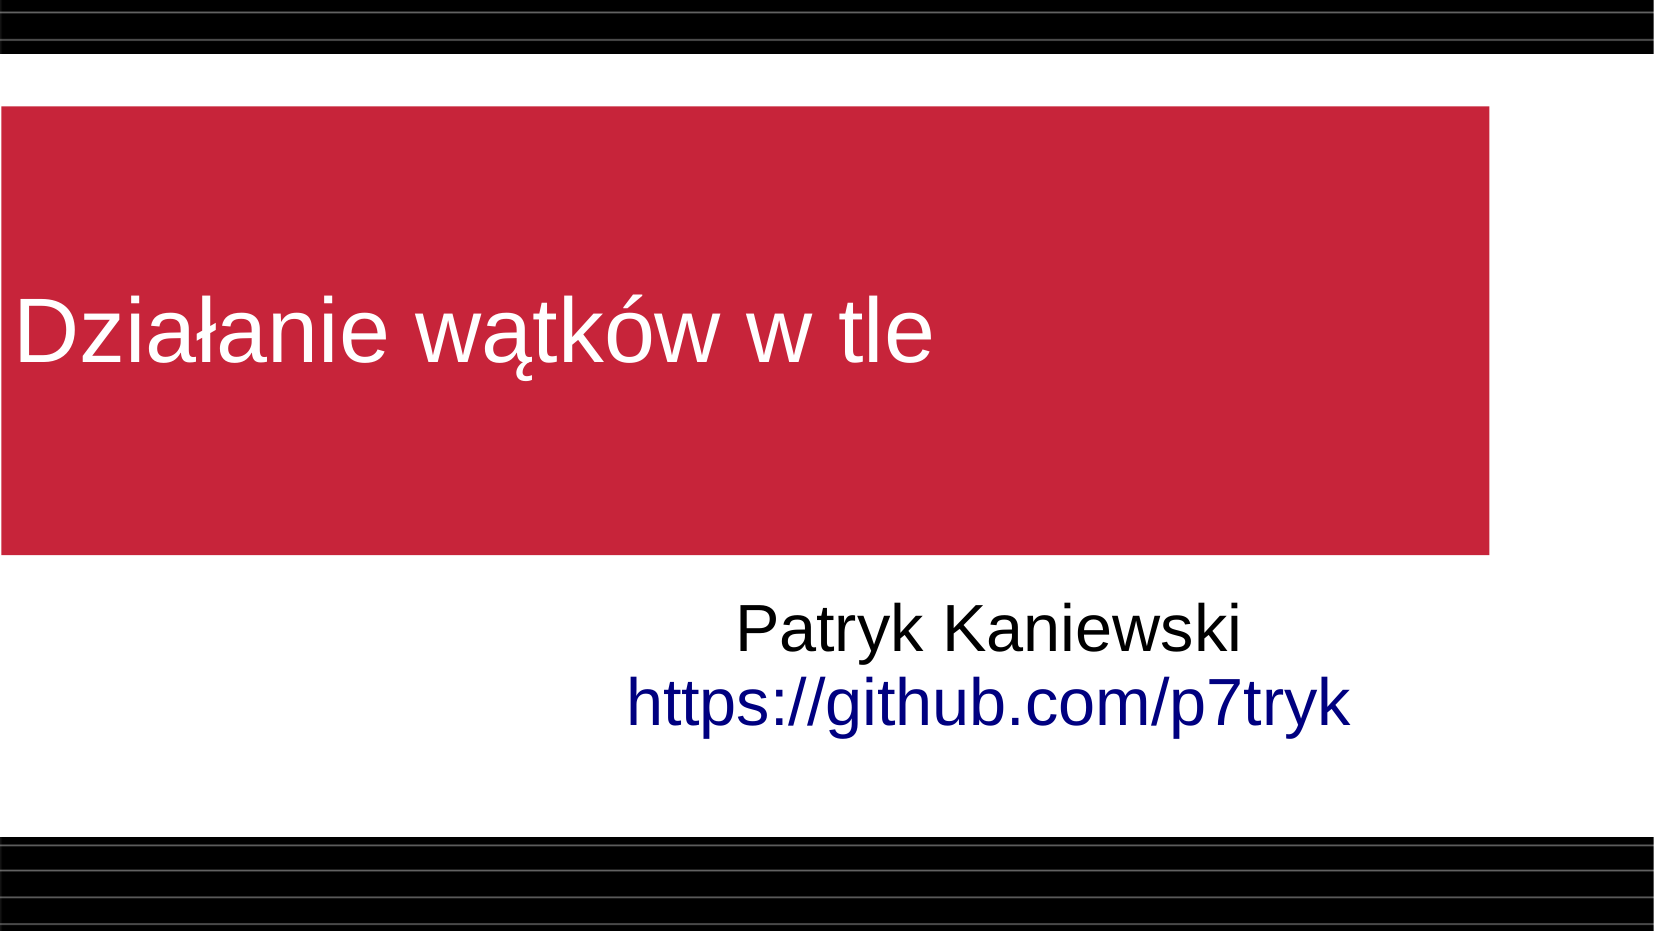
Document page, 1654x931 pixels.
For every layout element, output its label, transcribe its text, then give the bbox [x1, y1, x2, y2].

subtitle Patryk Kaniewski https://github.com/p7tryk [625, 590, 1489, 815]
picture [0, 0, 1654, 54]
title Działanie wątków w tle [1, 106, 1490, 556]
picture [0, 837, 1654, 931]
